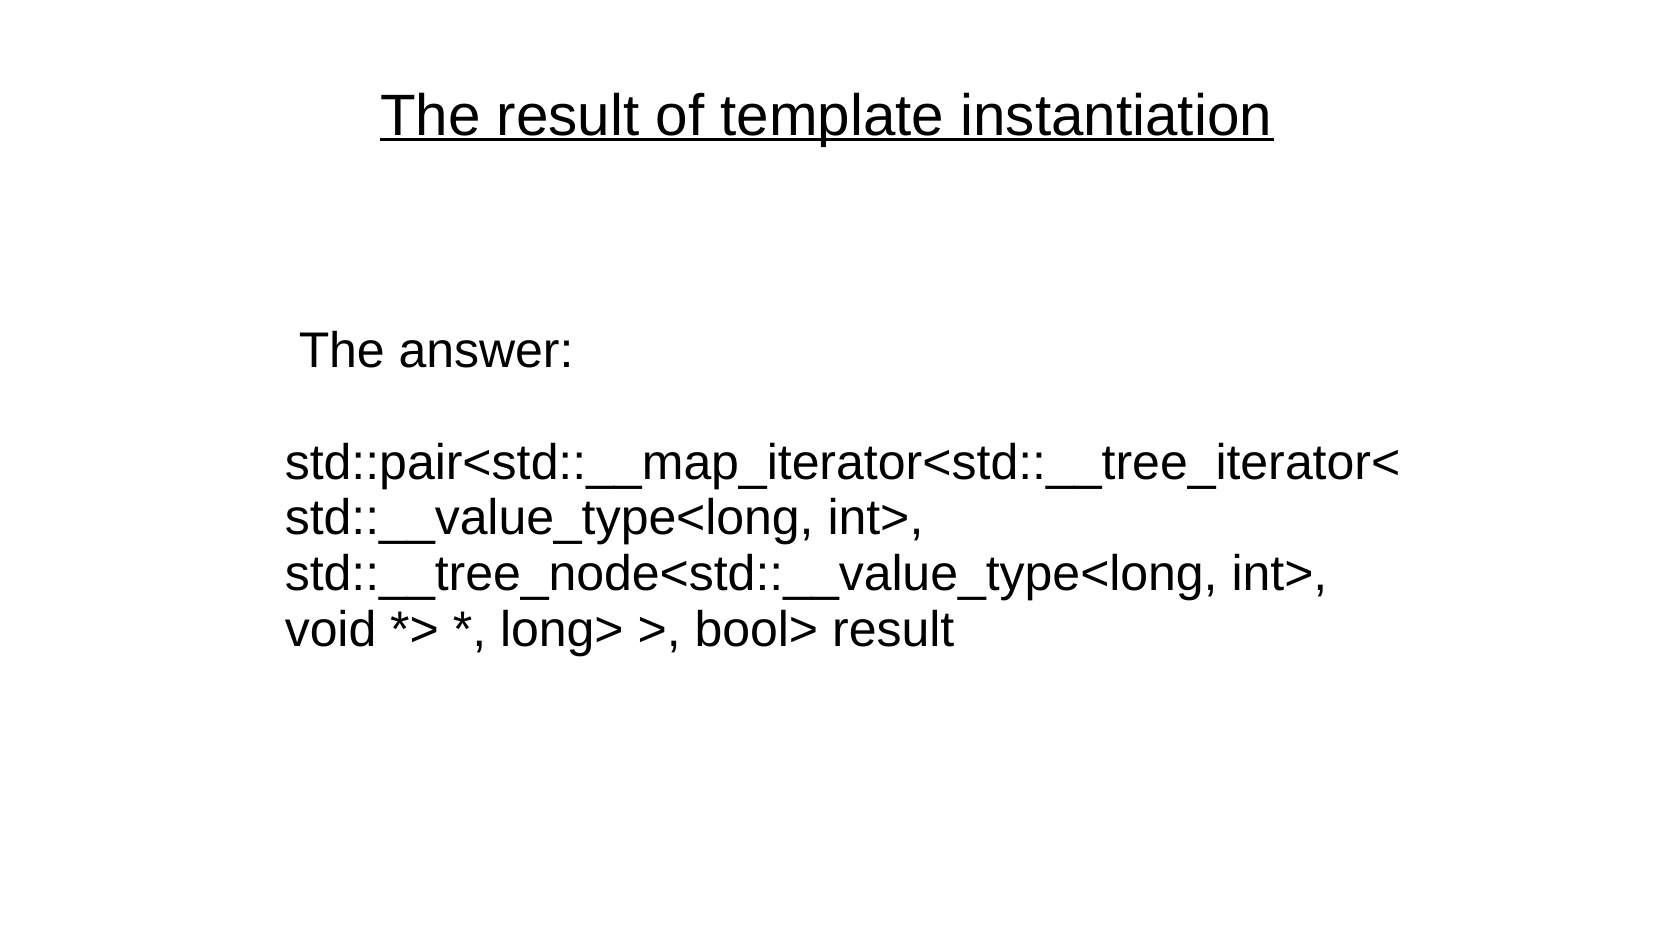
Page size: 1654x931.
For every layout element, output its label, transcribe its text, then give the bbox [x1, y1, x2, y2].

text_box The answer: std::pair<std::__map_iterator<std::__tree_iterator<std::__value_type<long, int>, std::__tree_node<std::__value_type<long, int>, void *> *, long> >, bool> result [270, 315, 1441, 665]
title The result of template instantiation [82, 37, 1571, 193]
